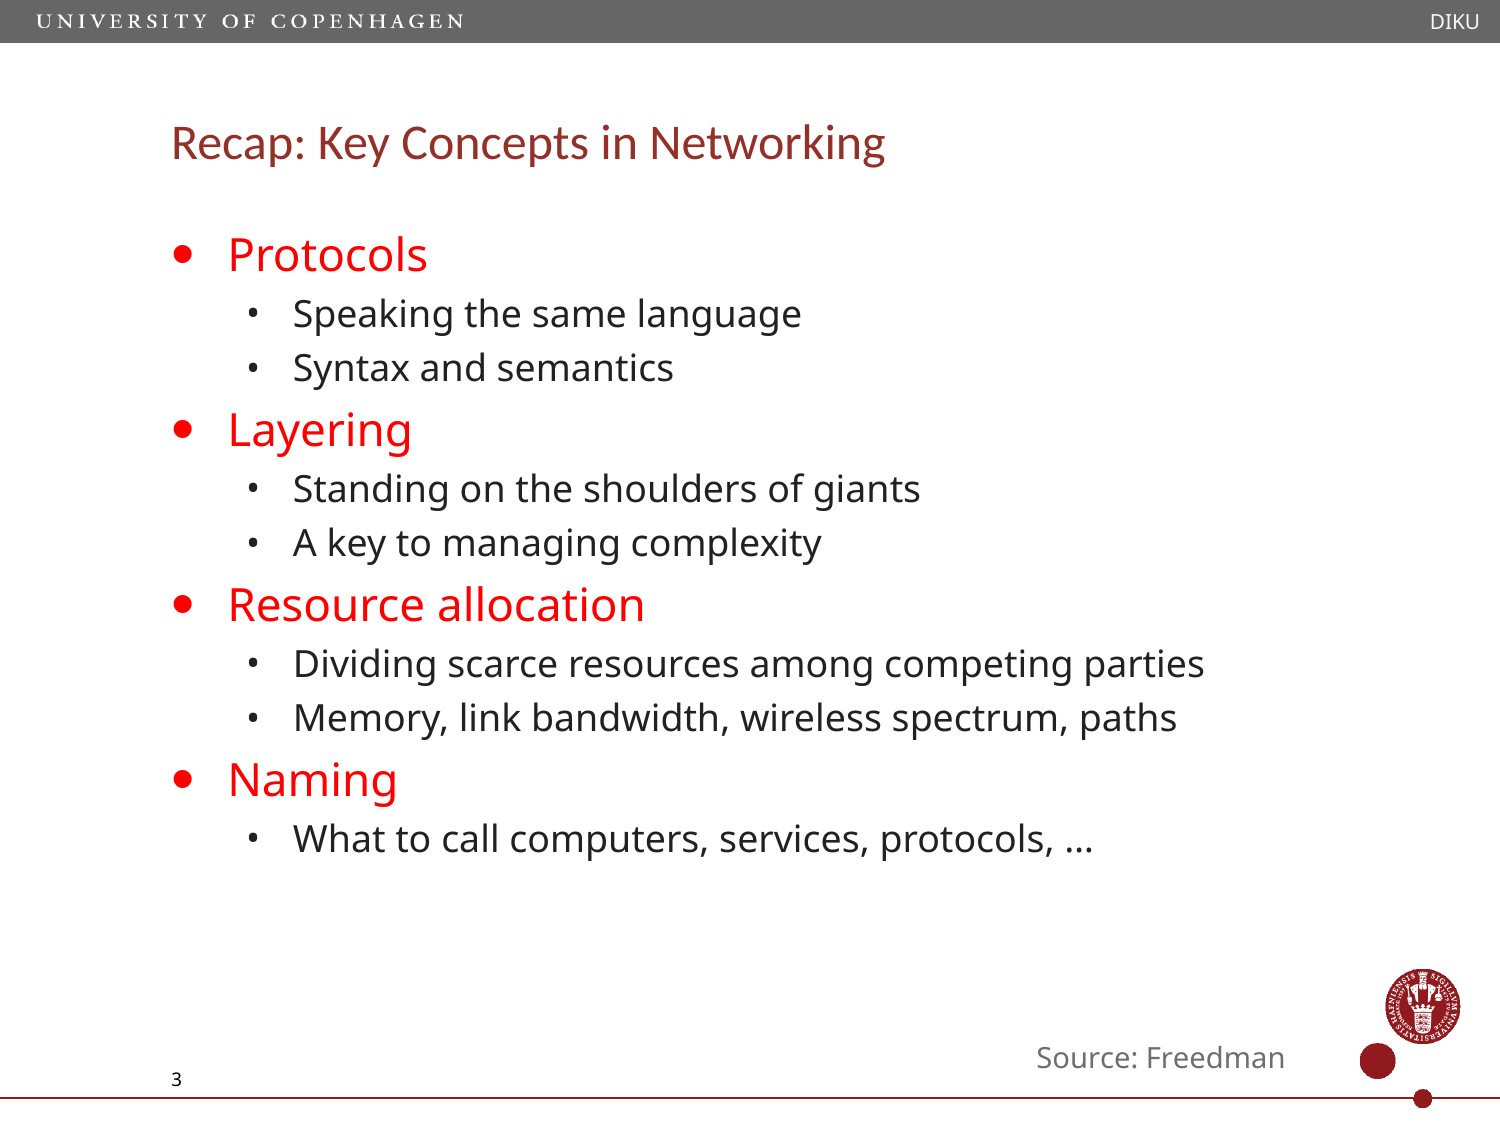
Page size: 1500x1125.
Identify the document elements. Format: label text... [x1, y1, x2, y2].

text_box <number> [171, 1067, 522, 1092]
title Recap: Key Concepts in Networking [171, 75, 1329, 171]
picture [0, 910, 1500, 1122]
list Protocols Speaking the same language Syntax and semantics Layering Standing on the shoulders of giants A key to managing complexity Resource allocation Dividing scarce resources among competing parties Memory, link bandwidth, wireless spectrum, paths Naming What to call computers, services, protocols, … [171, 225, 1329, 900]
text_box DIKU [469, 0, 1495, 43]
text_box Source: Freedman [1021, 1031, 1341, 1083]
